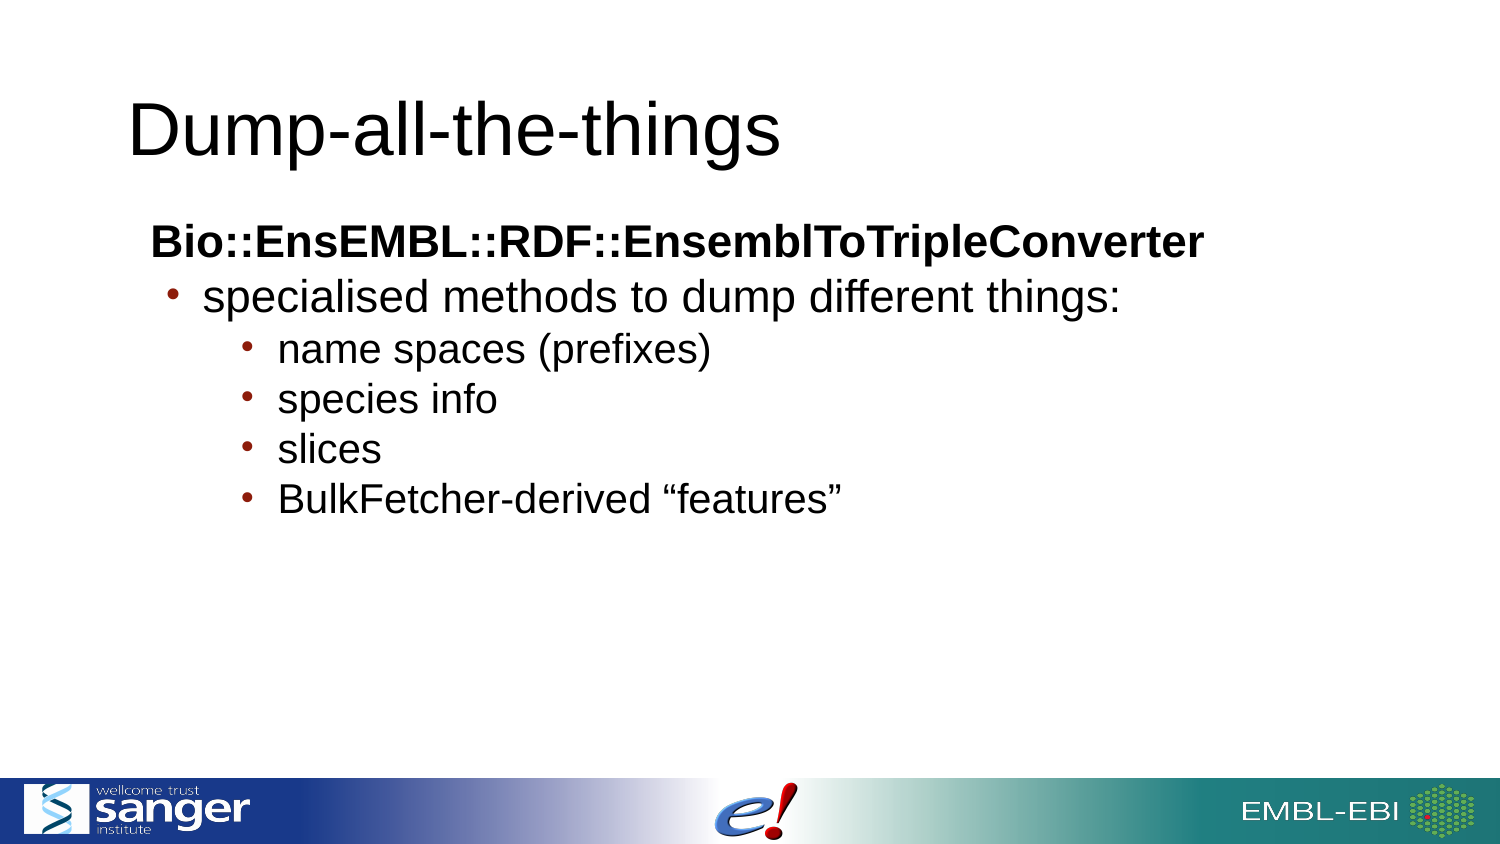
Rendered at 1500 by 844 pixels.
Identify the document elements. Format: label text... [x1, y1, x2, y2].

list Bio::EnsEMBL::RDF::EnsemblToTripleConverter specialised methods to dump different things: name spaces (prefixes) species info slices BulkFetcher-derived “features” [112, 196, 1388, 732]
title Dump-all-the-things [112, 65, 1388, 179]
picture [0, 778, 1500, 844]
